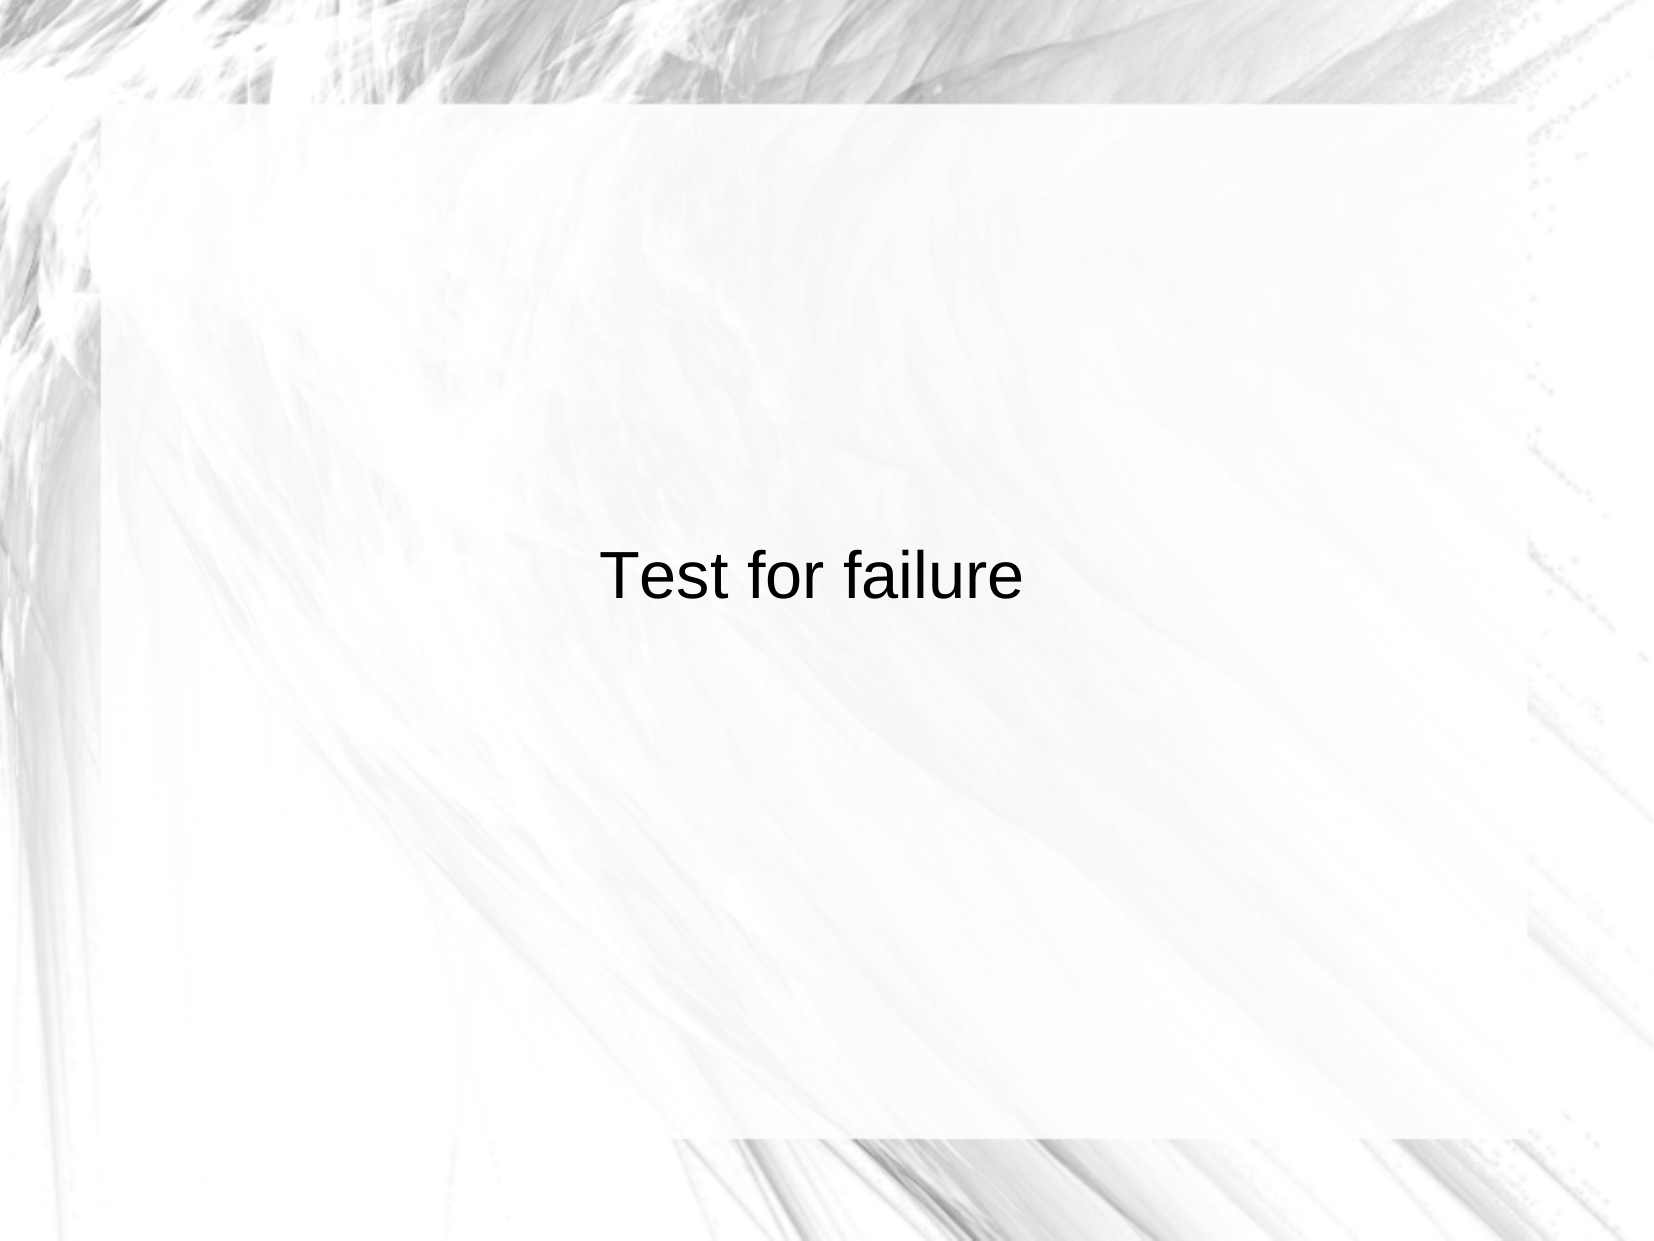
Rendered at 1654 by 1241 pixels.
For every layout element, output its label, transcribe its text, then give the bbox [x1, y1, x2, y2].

subtitle Test for failure [118, 112, 1506, 1039]
picture [0, 0, 1654, 1241]
